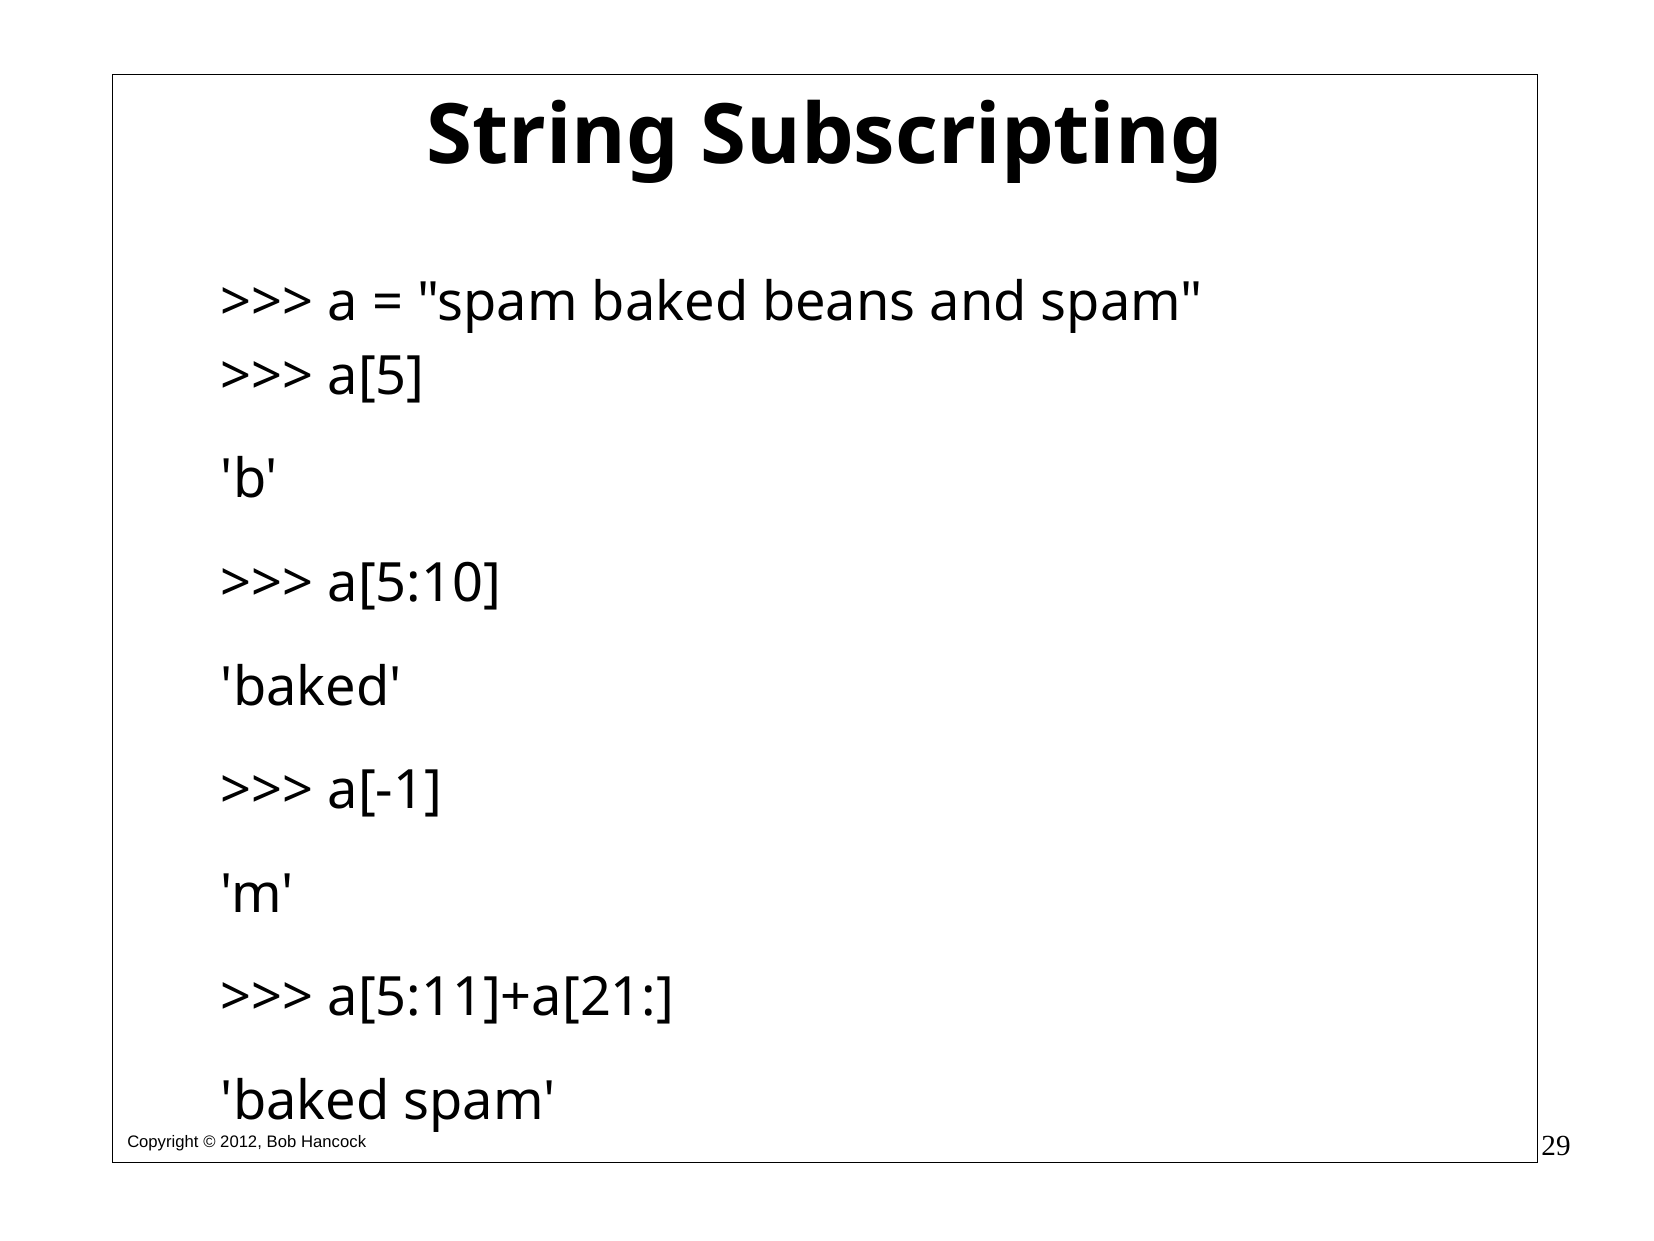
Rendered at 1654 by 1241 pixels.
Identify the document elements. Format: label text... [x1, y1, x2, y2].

title String Subscripting [112, 75, 1538, 188]
list >>> a = "spam baked beans and spam" >>> a[5] 'b' >>> a[5:10] 'baked' >>> a[-1] 'm' >>> a[5:11]+a[21:] 'baked spam' [150, 262, 1501, 1126]
text_box Copyright © 2012, Bob Hancock [112, 1125, 382, 1159]
